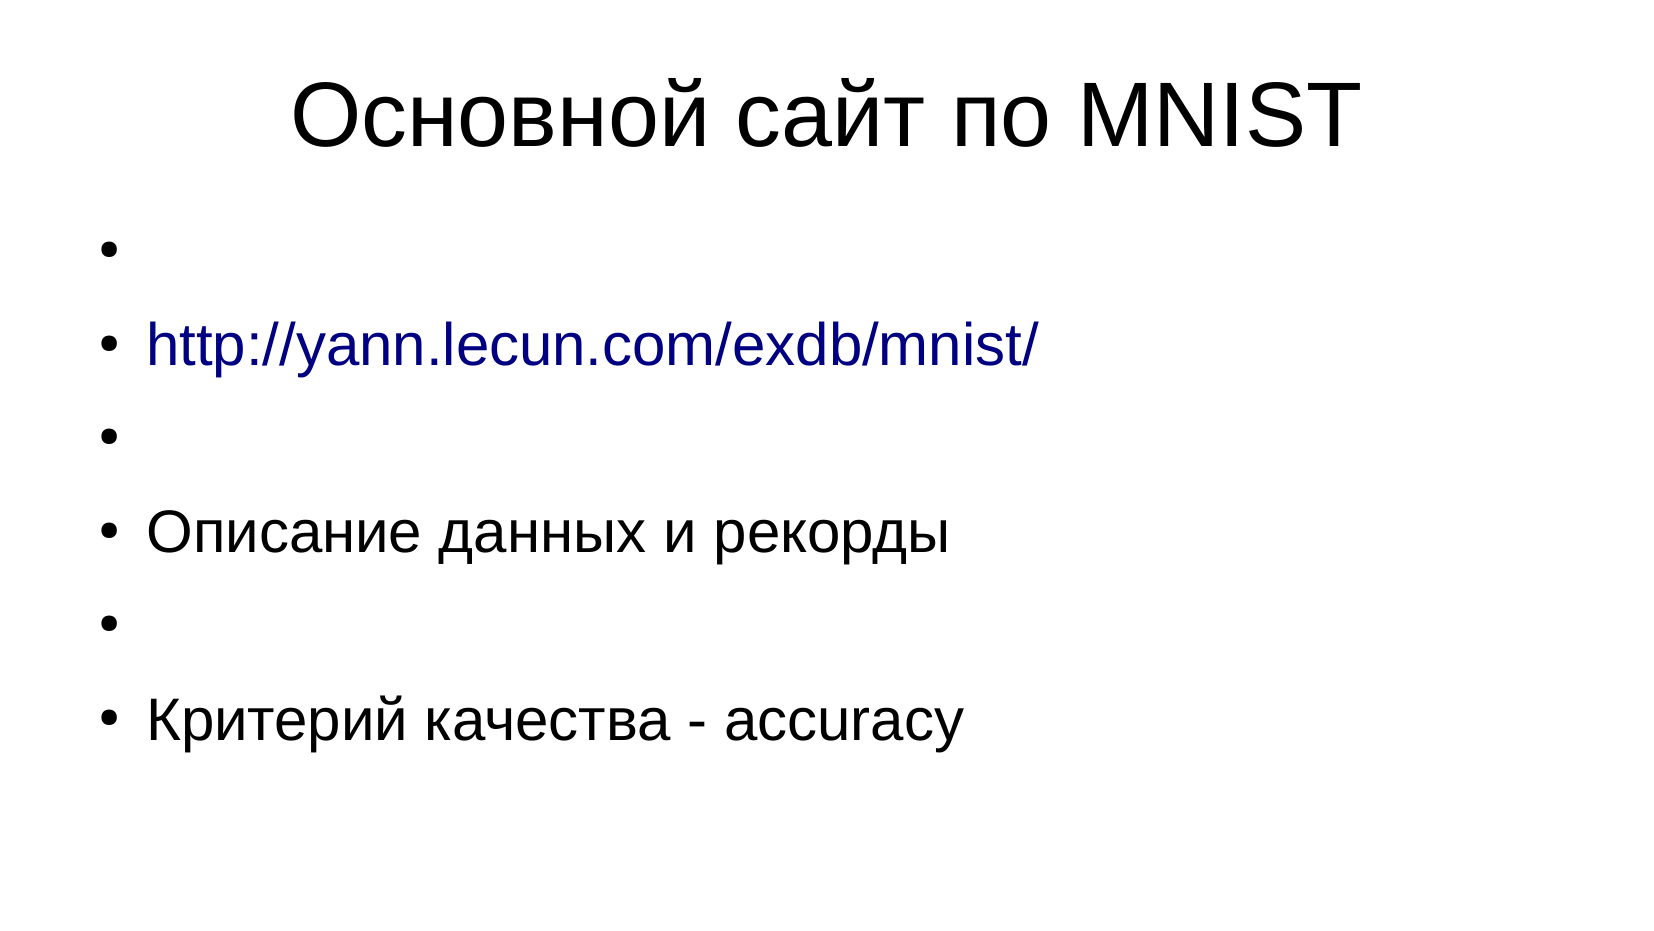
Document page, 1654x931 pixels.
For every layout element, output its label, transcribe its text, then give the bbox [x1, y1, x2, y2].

title Основной сайт по MNIST [82, 37, 1571, 193]
list http://yann.lecun.com/exdb/mnist/ Описание данных и рекорды Критерий качества - accuracy [82, 217, 1571, 758]
